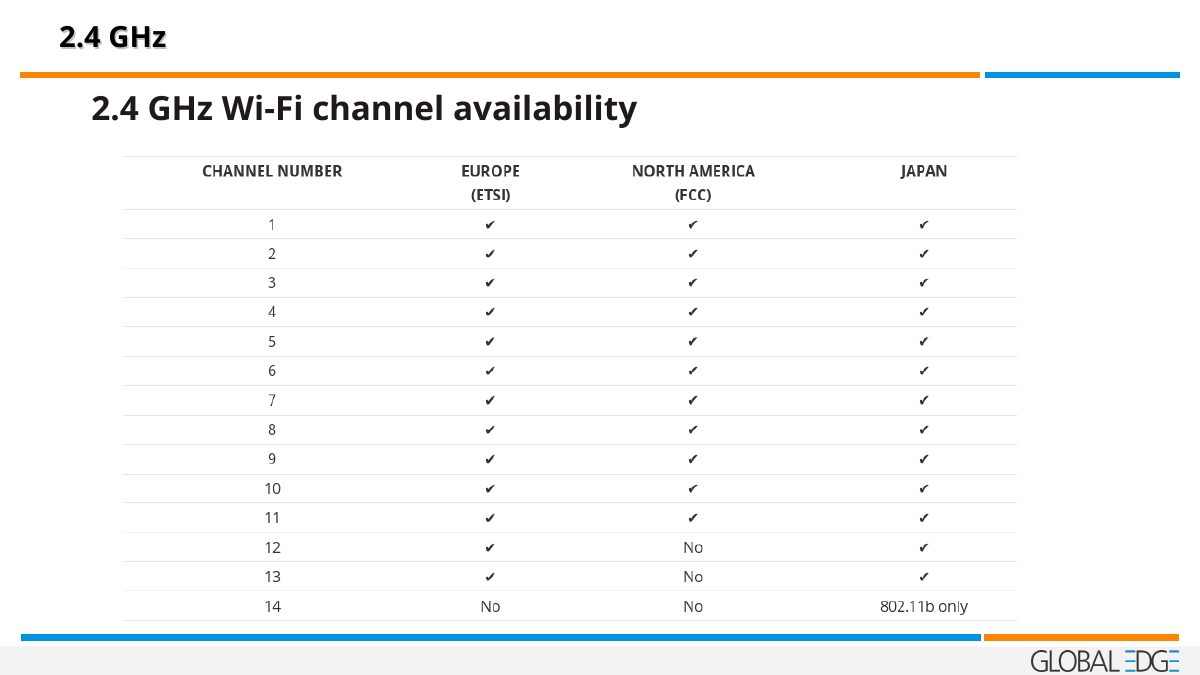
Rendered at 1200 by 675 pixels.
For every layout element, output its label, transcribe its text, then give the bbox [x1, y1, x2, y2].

title 2.4 GHz [12, 9, 1088, 63]
picture [110, 153, 1040, 626]
list 2.4 GHz Wi-Fi channel availability [20, 87, 1179, 628]
picture [1031, 650, 1179, 672]
